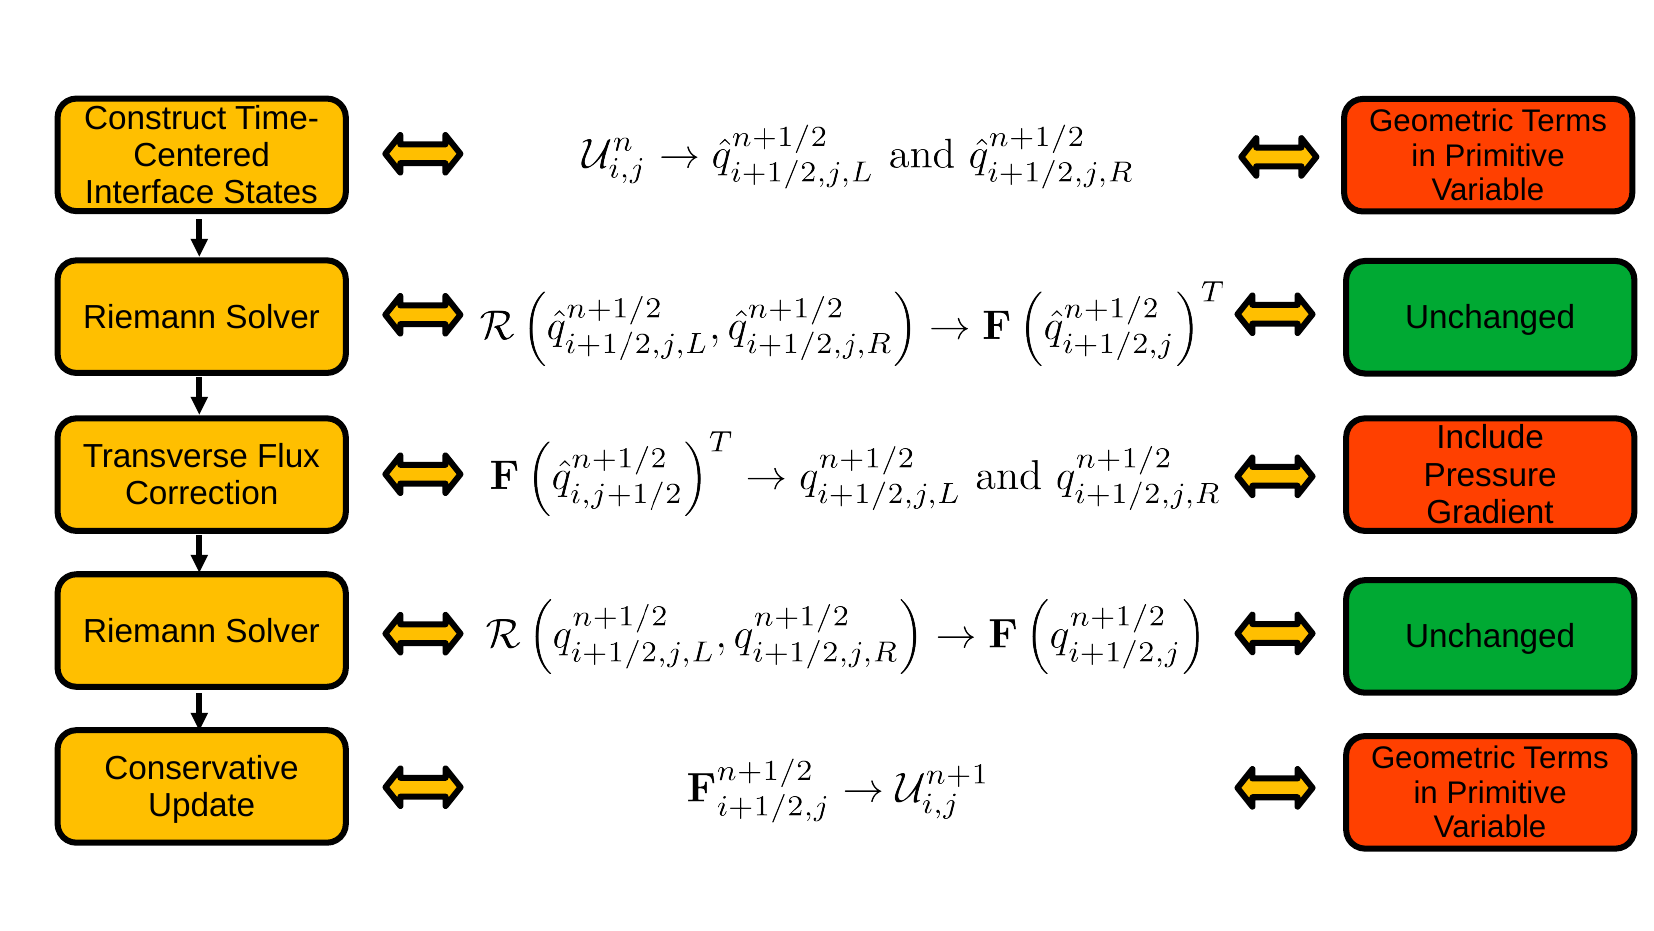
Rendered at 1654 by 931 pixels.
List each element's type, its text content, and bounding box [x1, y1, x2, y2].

text_box [385, 455, 461, 493]
text_box Riemann Solver [57, 260, 346, 373]
text_box [1241, 138, 1317, 176]
text_box Geometric Terms in Primitive Variable [1346, 736, 1635, 849]
text_box Unchanged [1346, 260, 1635, 374]
text_box Include Pressure Gradient [1346, 418, 1635, 531]
text_box [385, 295, 461, 334]
text_box Conservative Update [57, 730, 346, 843]
text_box Transverse Flux Correction [57, 418, 346, 531]
text_box Unchanged [1346, 580, 1635, 693]
picture [581, 124, 1132, 189]
text_box Riemann Solver [57, 574, 346, 687]
text_box [1237, 769, 1313, 807]
text_box [385, 135, 461, 173]
picture [491, 431, 1219, 516]
text_box [1237, 614, 1313, 653]
picture [486, 599, 1199, 674]
text_box Construct Time-Centered Interface States [57, 98, 346, 212]
text_box [385, 768, 461, 806]
text_box [1237, 295, 1313, 334]
text_box [385, 614, 461, 653]
picture [480, 281, 1223, 366]
text_box [1237, 457, 1313, 496]
text_box Geometric Terms in Primitive Variable [1344, 98, 1633, 212]
picture [688, 758, 985, 823]
